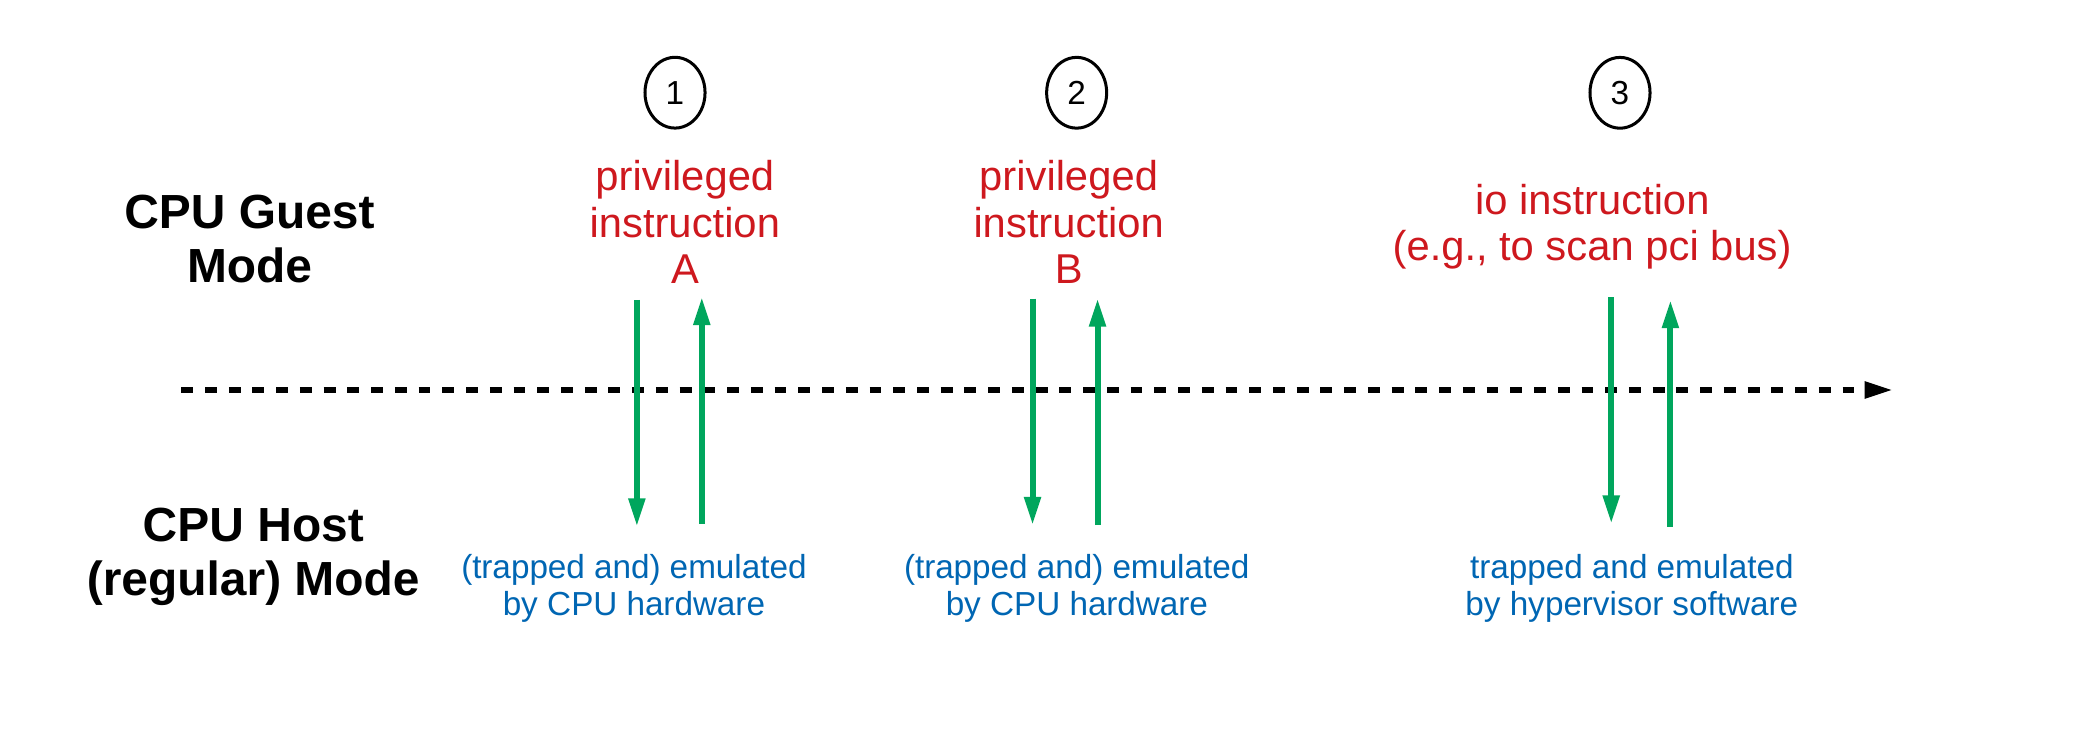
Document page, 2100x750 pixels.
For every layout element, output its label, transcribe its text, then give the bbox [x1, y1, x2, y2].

text_box CPU Guest Mode [109, 177, 391, 300]
text_box privileged instruction B [958, 145, 1179, 300]
text_box 2 [1046, 57, 1107, 129]
text_box (trapped and) emulated by CPU hardware [446, 541, 822, 631]
text_box trapped and emulated by hypervisor software [1450, 541, 1814, 631]
text_box 1 [645, 57, 706, 129]
text_box 3 [1590, 57, 1651, 129]
text_box CPU Host (regular) Mode [72, 490, 436, 614]
text_box (trapped and) emulated by CPU hardware [889, 541, 1265, 631]
text_box privileged instruction A [574, 145, 796, 300]
text_box io instruction (e.g., to scan pci bus) [1377, 169, 1807, 277]
